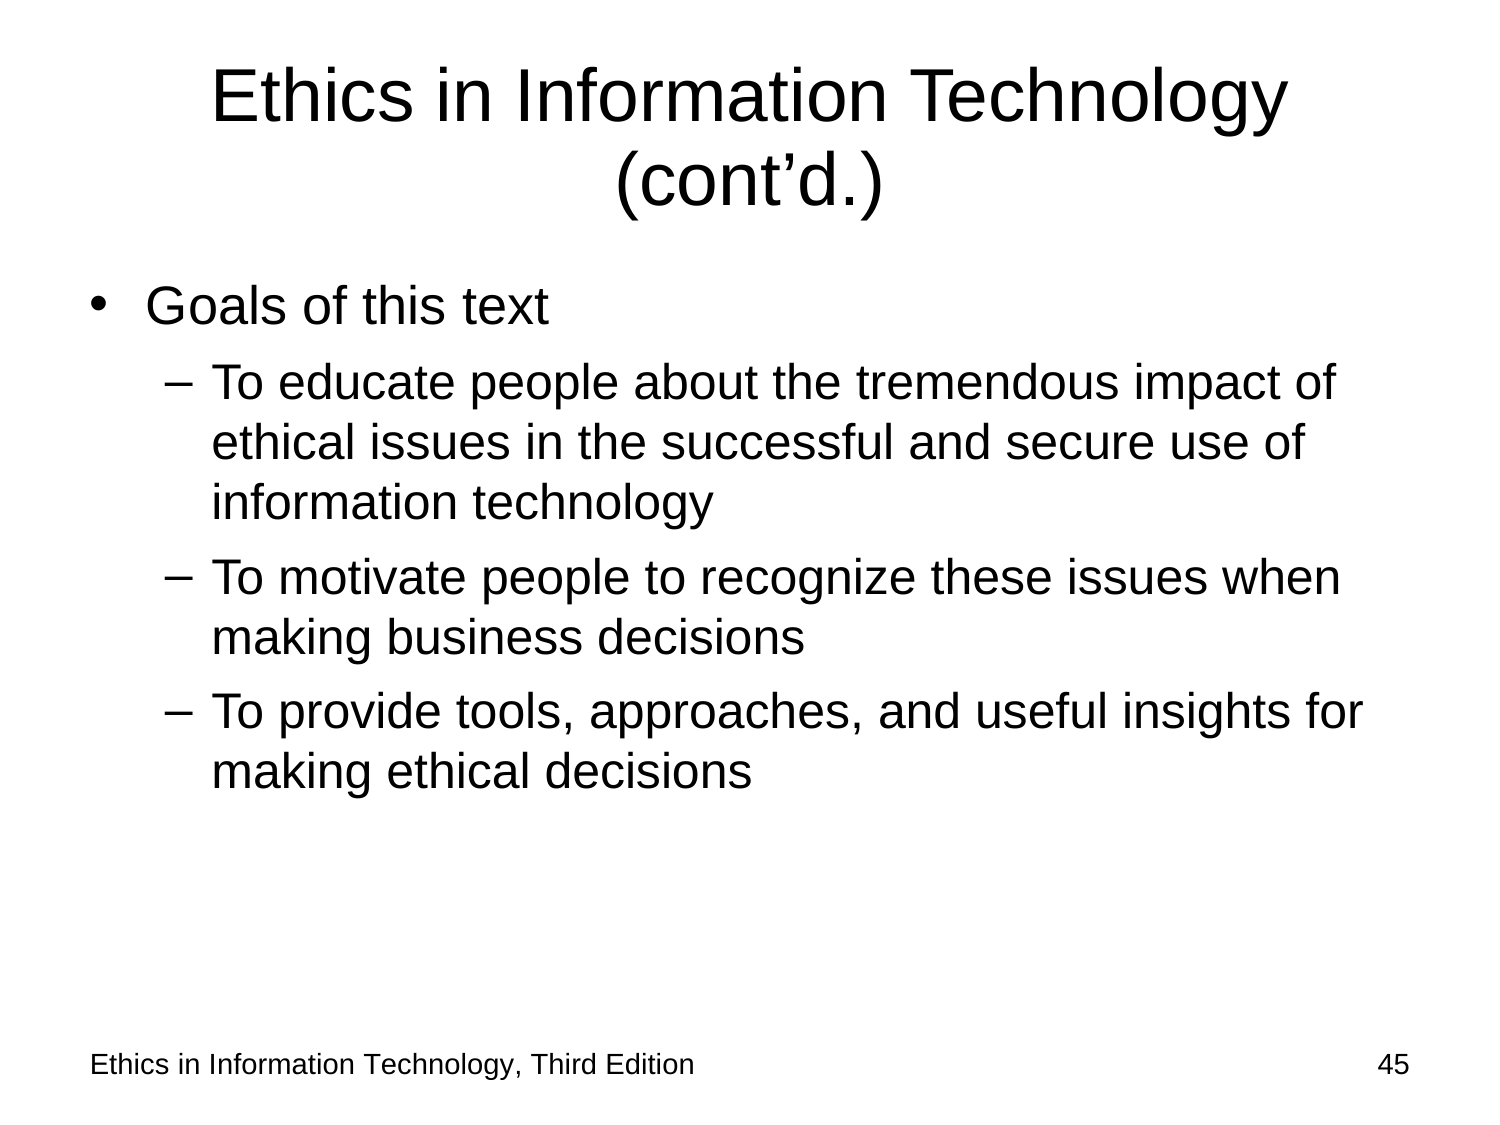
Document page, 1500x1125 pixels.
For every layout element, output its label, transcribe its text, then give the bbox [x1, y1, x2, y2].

text_box Ethics in Information Technology, Third Edition [74, 1037, 1074, 1103]
text_box <number> [1074, 1037, 1425, 1103]
title Ethics in Information Technology (cont’d.) [75, 45, 1425, 233]
list Goals of this text To educate people about the tremendous impact of ethical issues in the successful and secure use of information technology To motivate people to recognize these issues when making business decisions To provide tools, approaches, and useful insights for making ethical decisions [75, 262, 1425, 1005]
